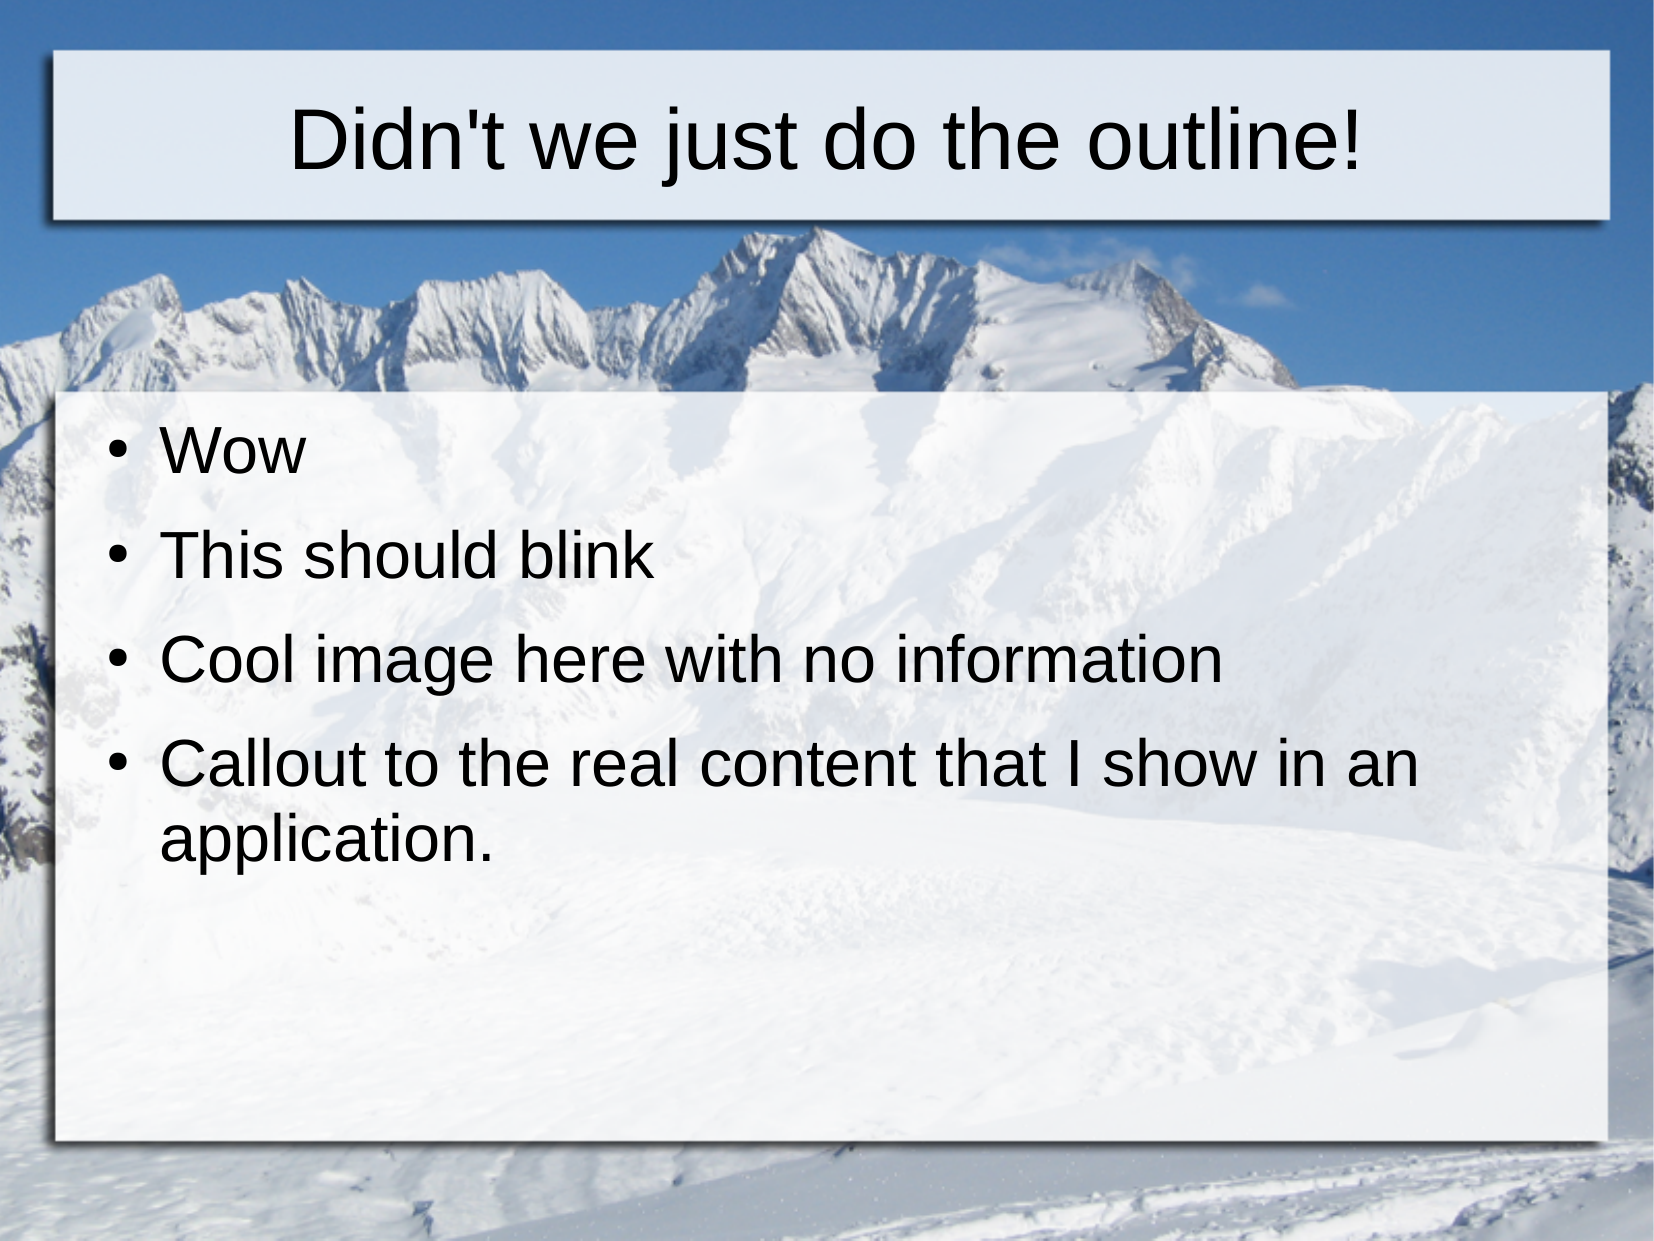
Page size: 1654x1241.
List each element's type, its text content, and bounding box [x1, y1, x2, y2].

list Wow This should blink Cool image here with no information Callout to the real content that I show in an application. [88, 413, 1571, 1109]
title Didn't we just do the outline! [59, 61, 1595, 219]
picture [0, 0, 1654, 1241]
